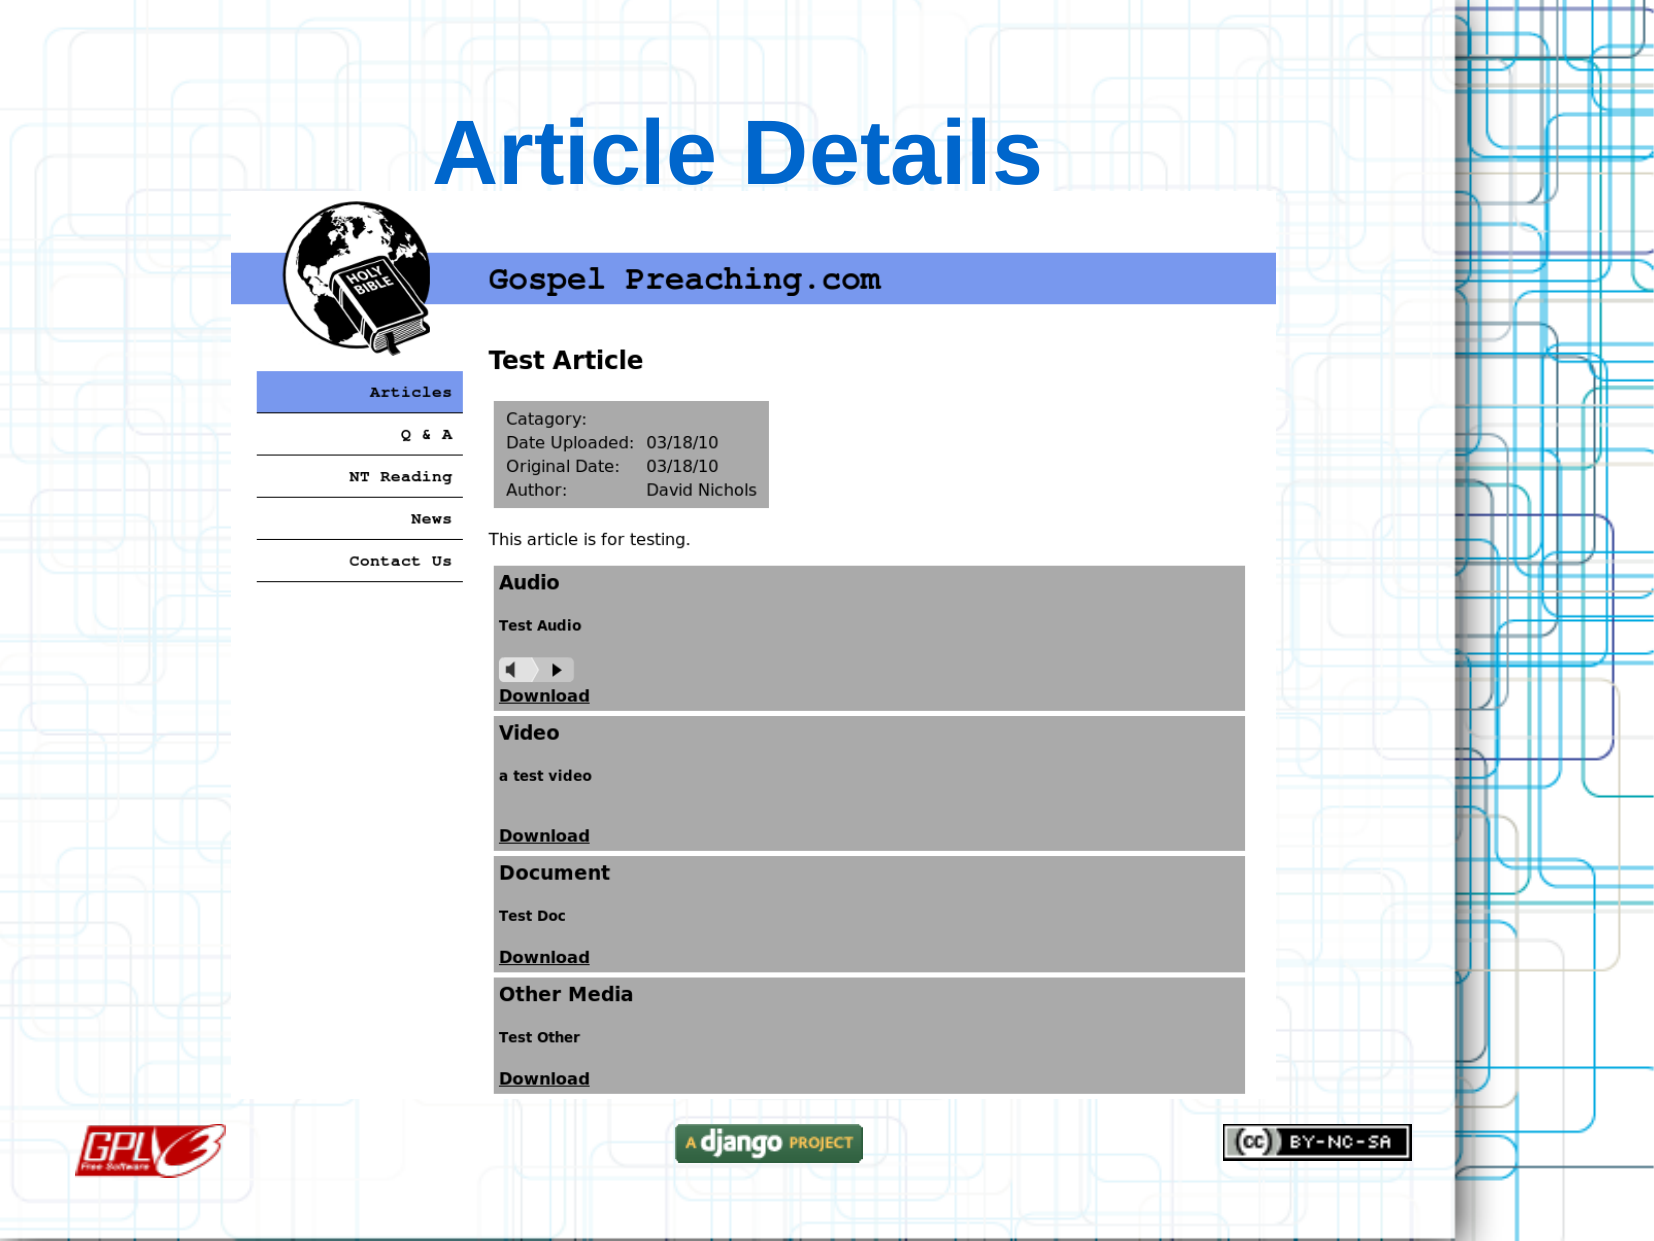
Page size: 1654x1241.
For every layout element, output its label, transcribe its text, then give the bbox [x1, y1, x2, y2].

picture [0, 0, 1654, 1241]
title Article Details [59, 56, 1418, 250]
